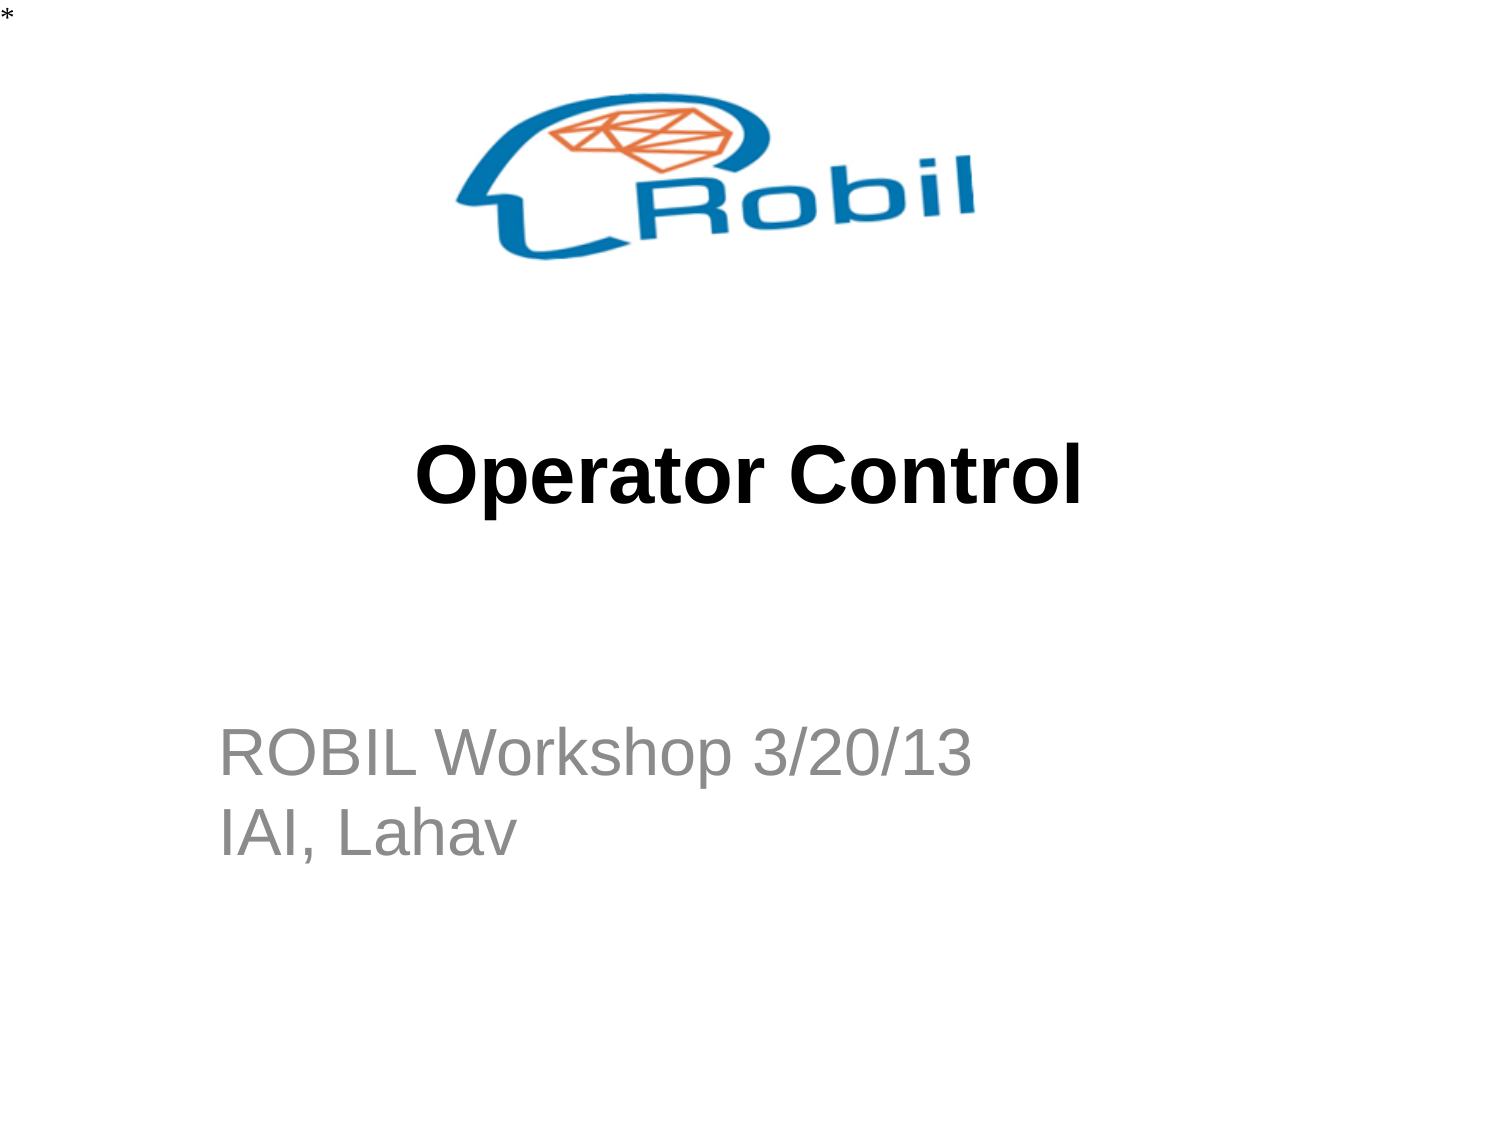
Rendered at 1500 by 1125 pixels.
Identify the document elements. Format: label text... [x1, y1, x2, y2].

text_box ROBIL Workshop 3/20/13 IAI, Lahav [218, 645, 1269, 933]
text_box [266, 0, 1163, 335]
text_box Operator Control [112, 349, 1388, 591]
